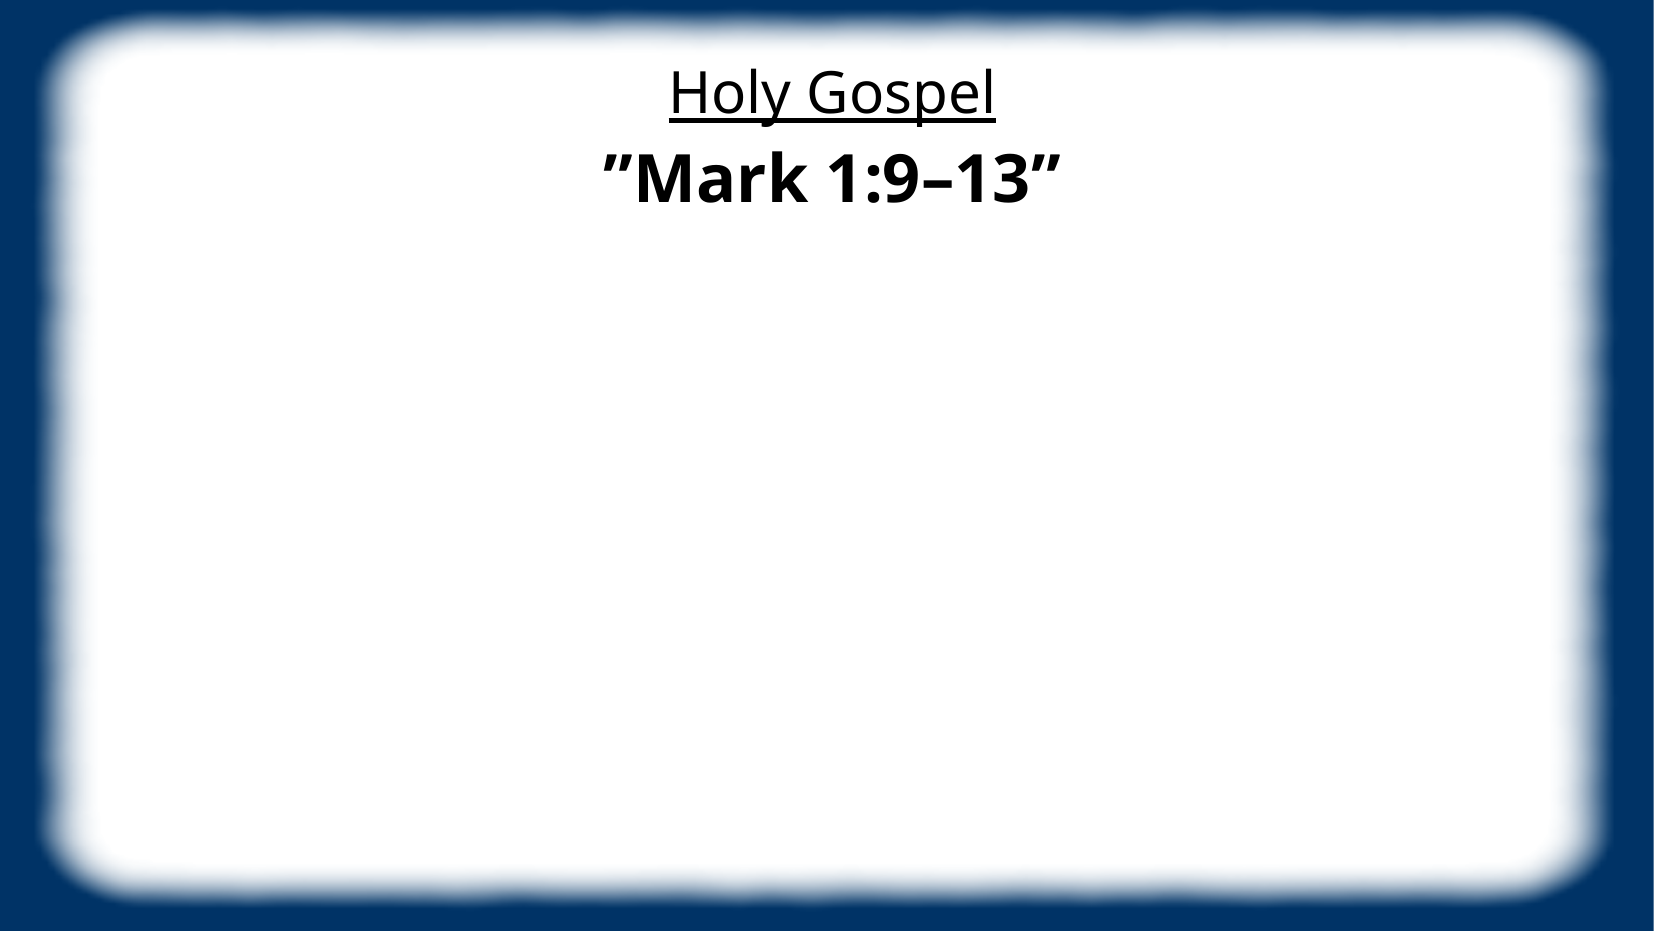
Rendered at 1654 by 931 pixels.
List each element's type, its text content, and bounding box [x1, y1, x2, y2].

picture [0, 0, 1654, 931]
text_box Holy Gospel ”Mark 1:9–13” [120, 44, 1546, 226]
